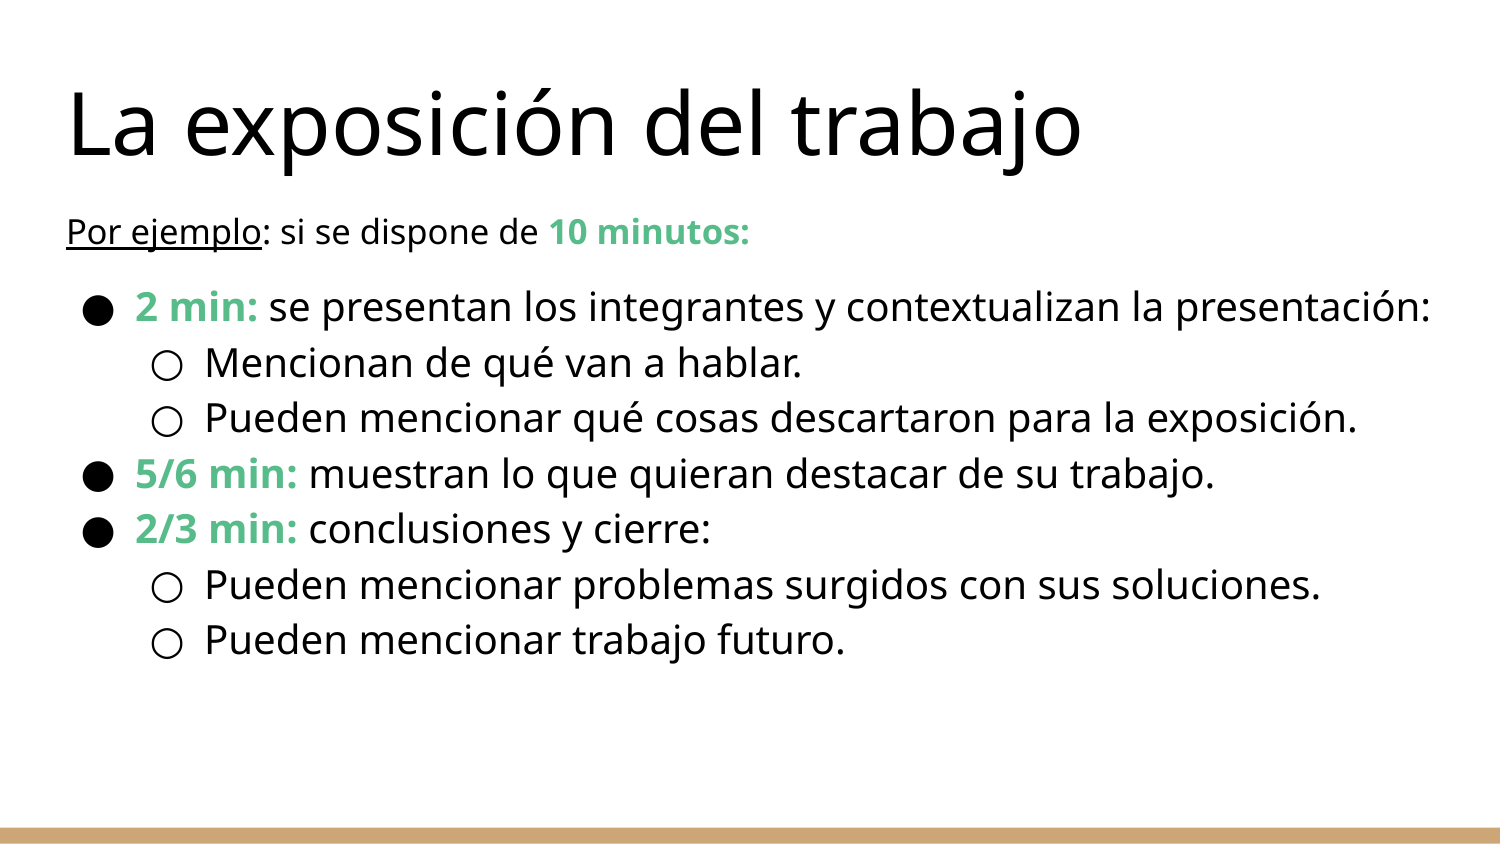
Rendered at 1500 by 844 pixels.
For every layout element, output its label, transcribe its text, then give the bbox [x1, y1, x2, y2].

list Por ejemplo: si se dispone de 10 minutos: 2 min: se presentan los integrantes y contextualizan la presentación: Mencionan de qué van a hablar. Pueden mencionar qué cosas descartaron para la exposición. 5/6 min: muestran lo que quieran destacar de su trabajo. 2/3 min: conclusiones y cierre: Pueden mencionar problemas surgidos con sus soluciones. Pueden mencionar trabajo futuro. [51, 189, 1449, 804]
title La exposición del trabajo [51, 51, 1449, 189]
